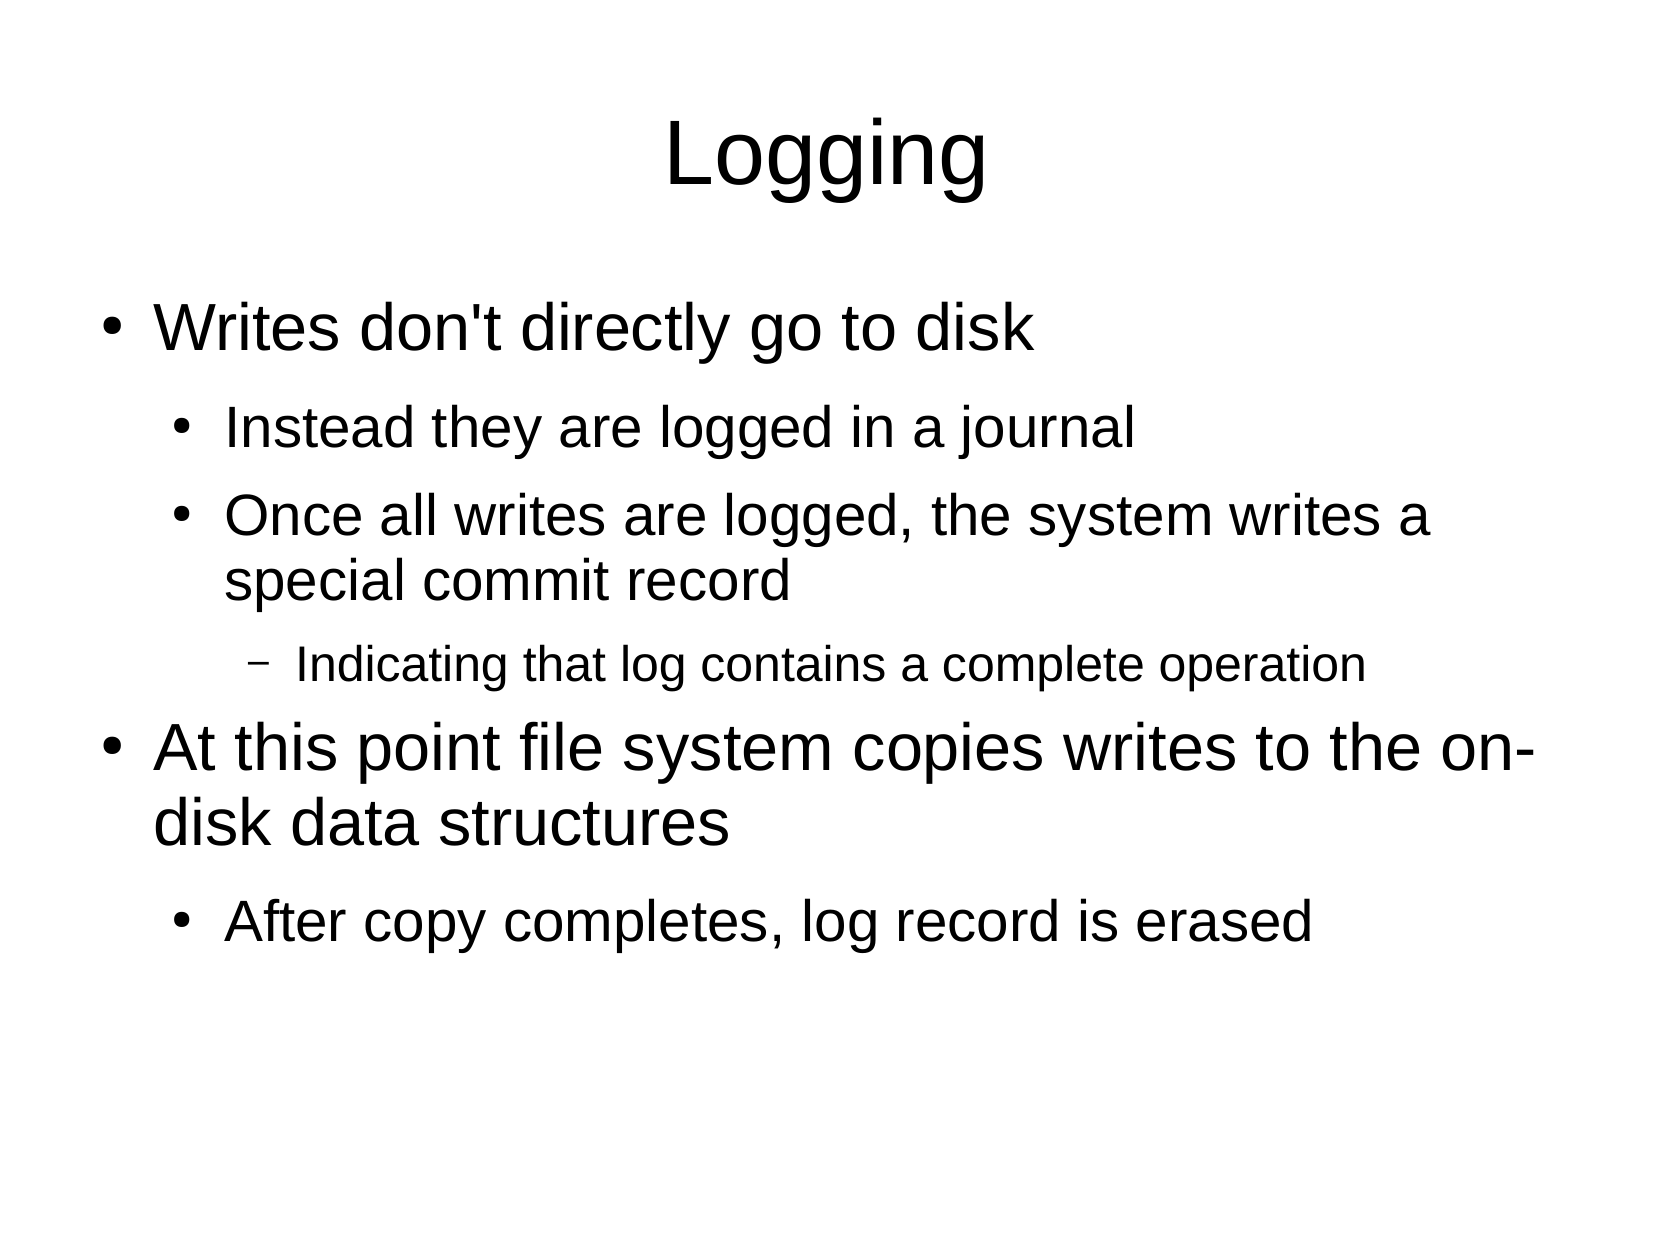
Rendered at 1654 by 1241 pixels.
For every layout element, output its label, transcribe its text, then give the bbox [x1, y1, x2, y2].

list Writes don't directly go to disk Instead they are logged in a journal Once all writes are logged, the system writes a special commit record Indicating that log contains a complete operation At this point file system copies writes to the on-disk data structures After copy completes, log record is erased [82, 290, 1571, 1010]
title Logging [82, 49, 1571, 257]
